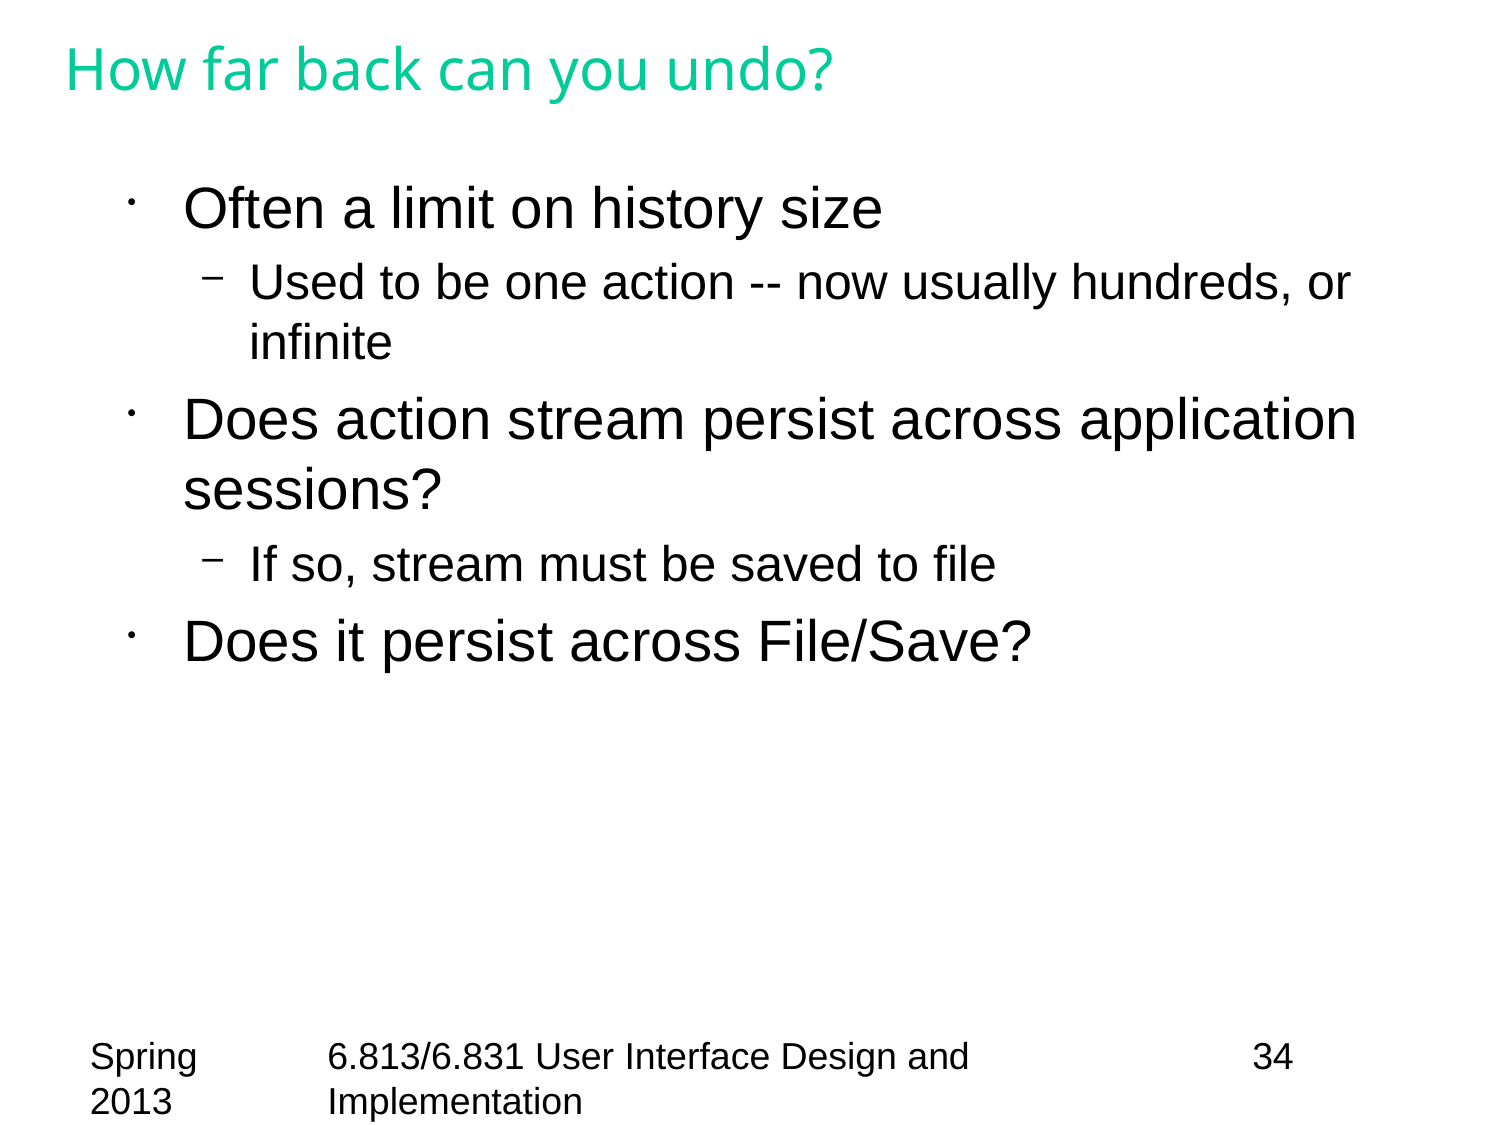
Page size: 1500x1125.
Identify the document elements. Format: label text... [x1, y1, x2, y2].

footer 6.813/6.831 User Interface Design and Implementation [312, 1024, 1225, 1103]
slide_number Spring 2013 [75, 1024, 300, 1103]
list Often a limit on history size Used to be one action -- now usually hundreds, or infinite Does action stream persist across application sessions? If so, stream must be saved to file Does it persist across File/Save? [112, 162, 1388, 1000]
slide_number <number> [1237, 1024, 1425, 1103]
title How far back can you undo? [50, 24, 1438, 150]
